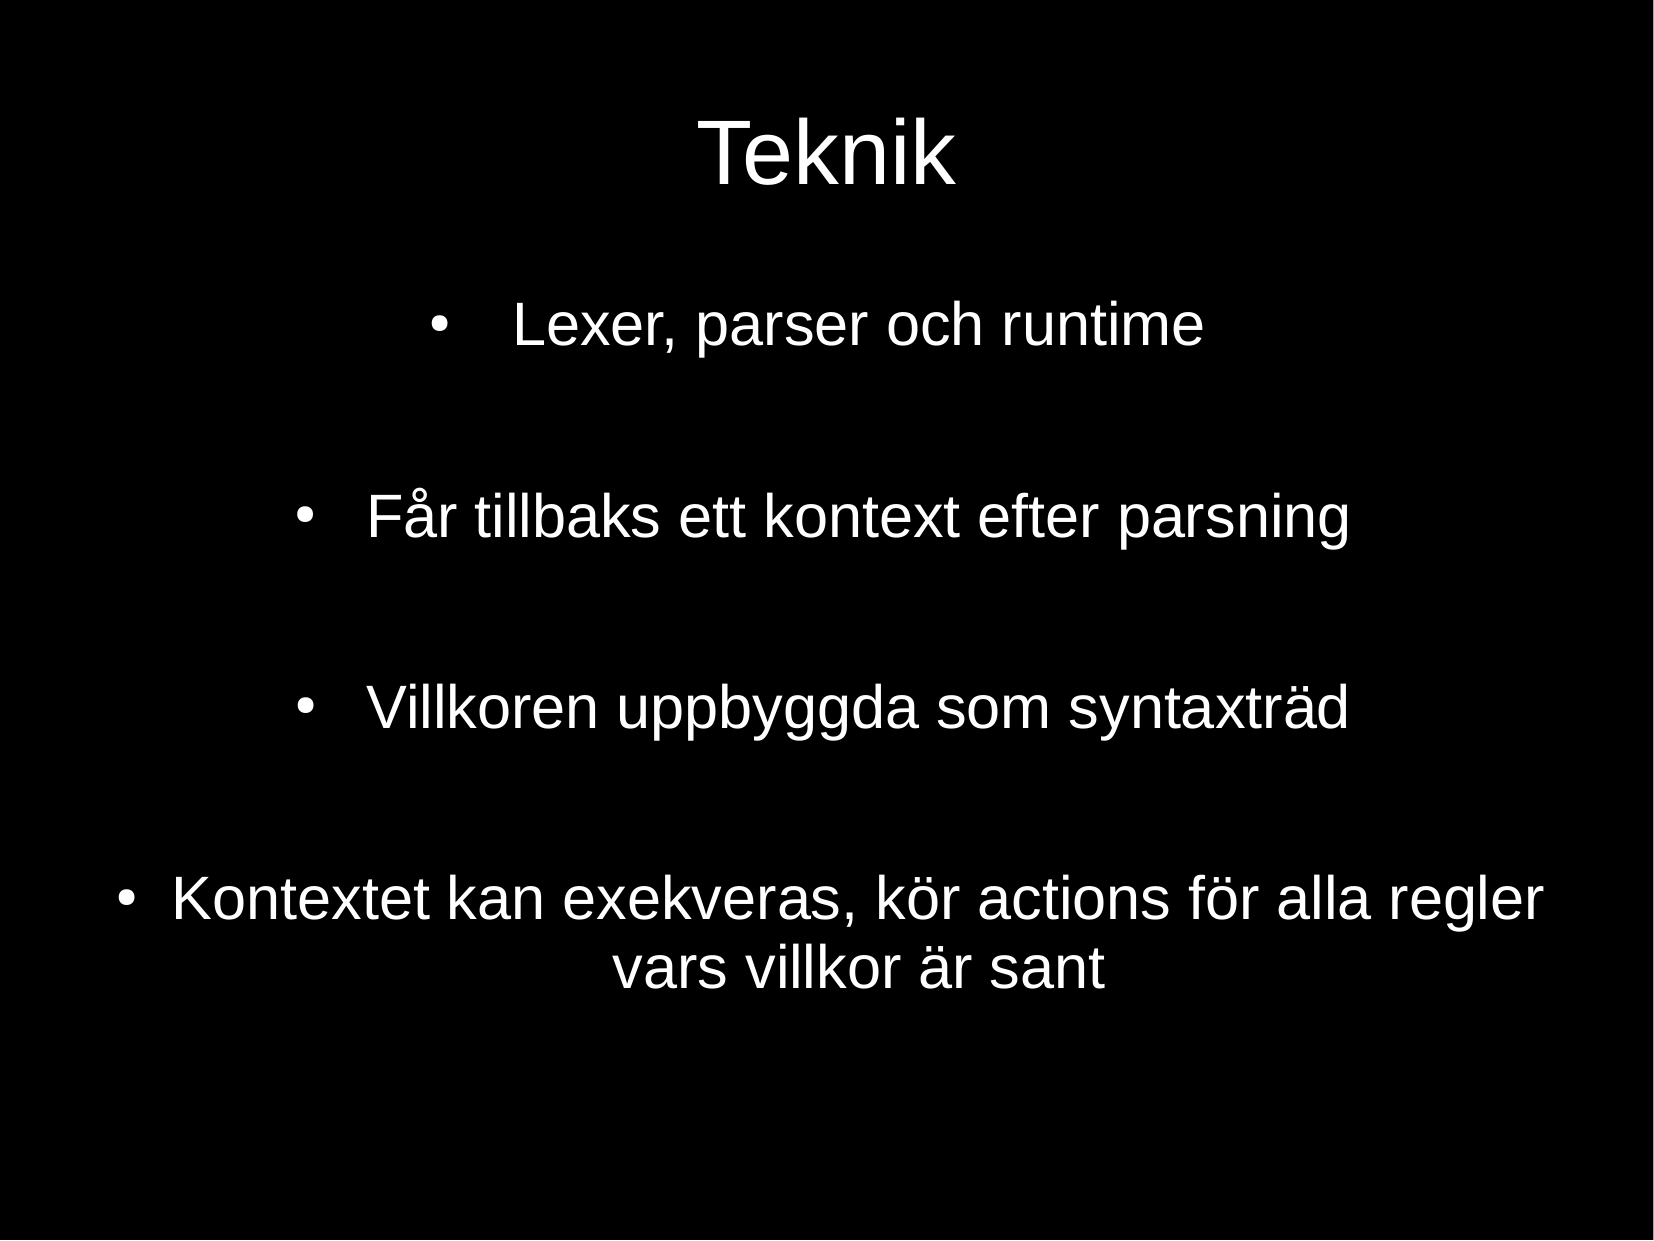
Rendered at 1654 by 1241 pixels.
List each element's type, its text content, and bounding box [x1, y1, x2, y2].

list Lexer, parser och runtime Får tillbaks ett kontext efter parsning Villkoren uppbyggda som syntaxträd Kontextet kan exekveras, kör actions för alla regler vars villkor är sant [82, 290, 1571, 1010]
title Teknik [82, 49, 1571, 257]
